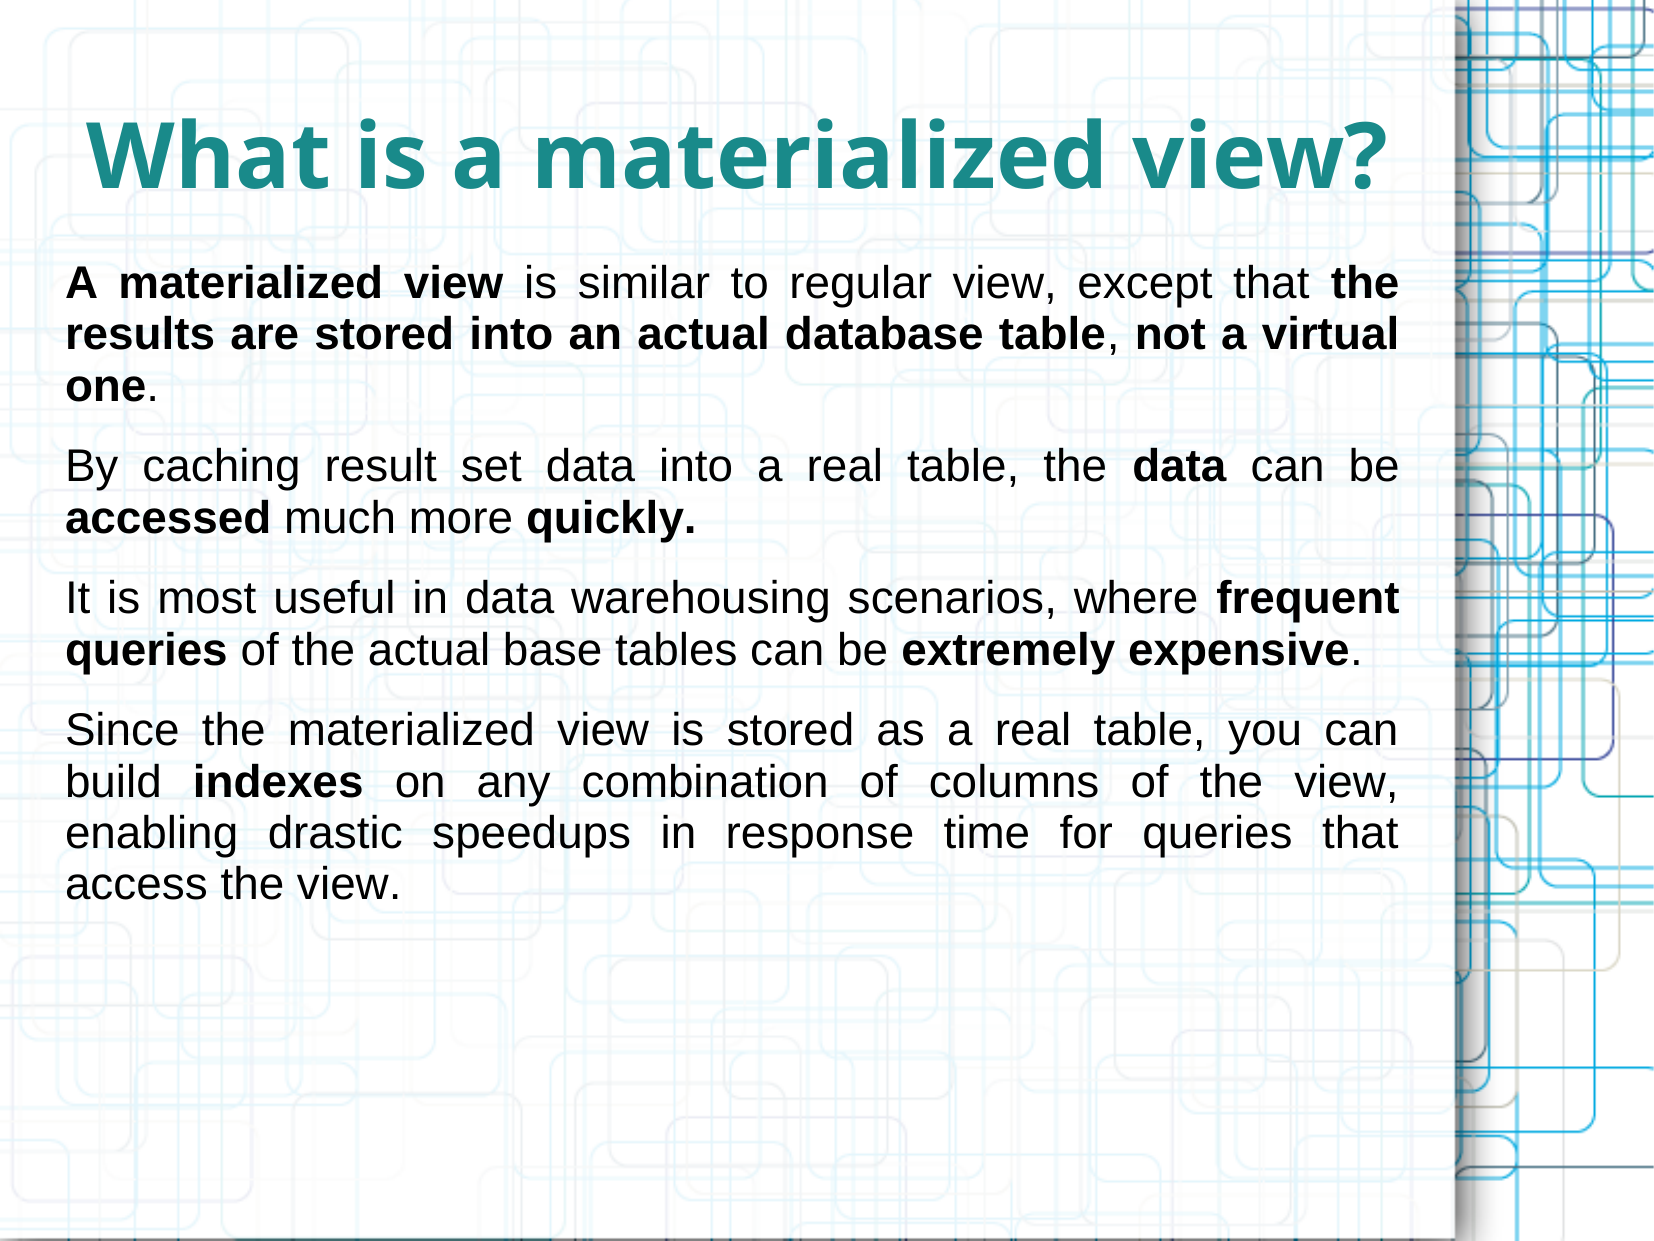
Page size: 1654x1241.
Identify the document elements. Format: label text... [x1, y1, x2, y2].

title What is a materialized view? [59, 49, 1418, 257]
list A materialized view is similar to regular view, except that the results are stored into an actual database table, not a virtual one. By caching result set data into a real table, the data can be accessed much more quickly. It is most useful in data warehousing scenarios, where frequent queries of the actual base tables can be extremely expensive. Since the materialized view is stored as a real table, you can build indexes on any combination of columns of the view, enabling drastic speedups in response time for queries that access the view. [64, 257, 1400, 1241]
picture [0, 0, 1654, 1241]
